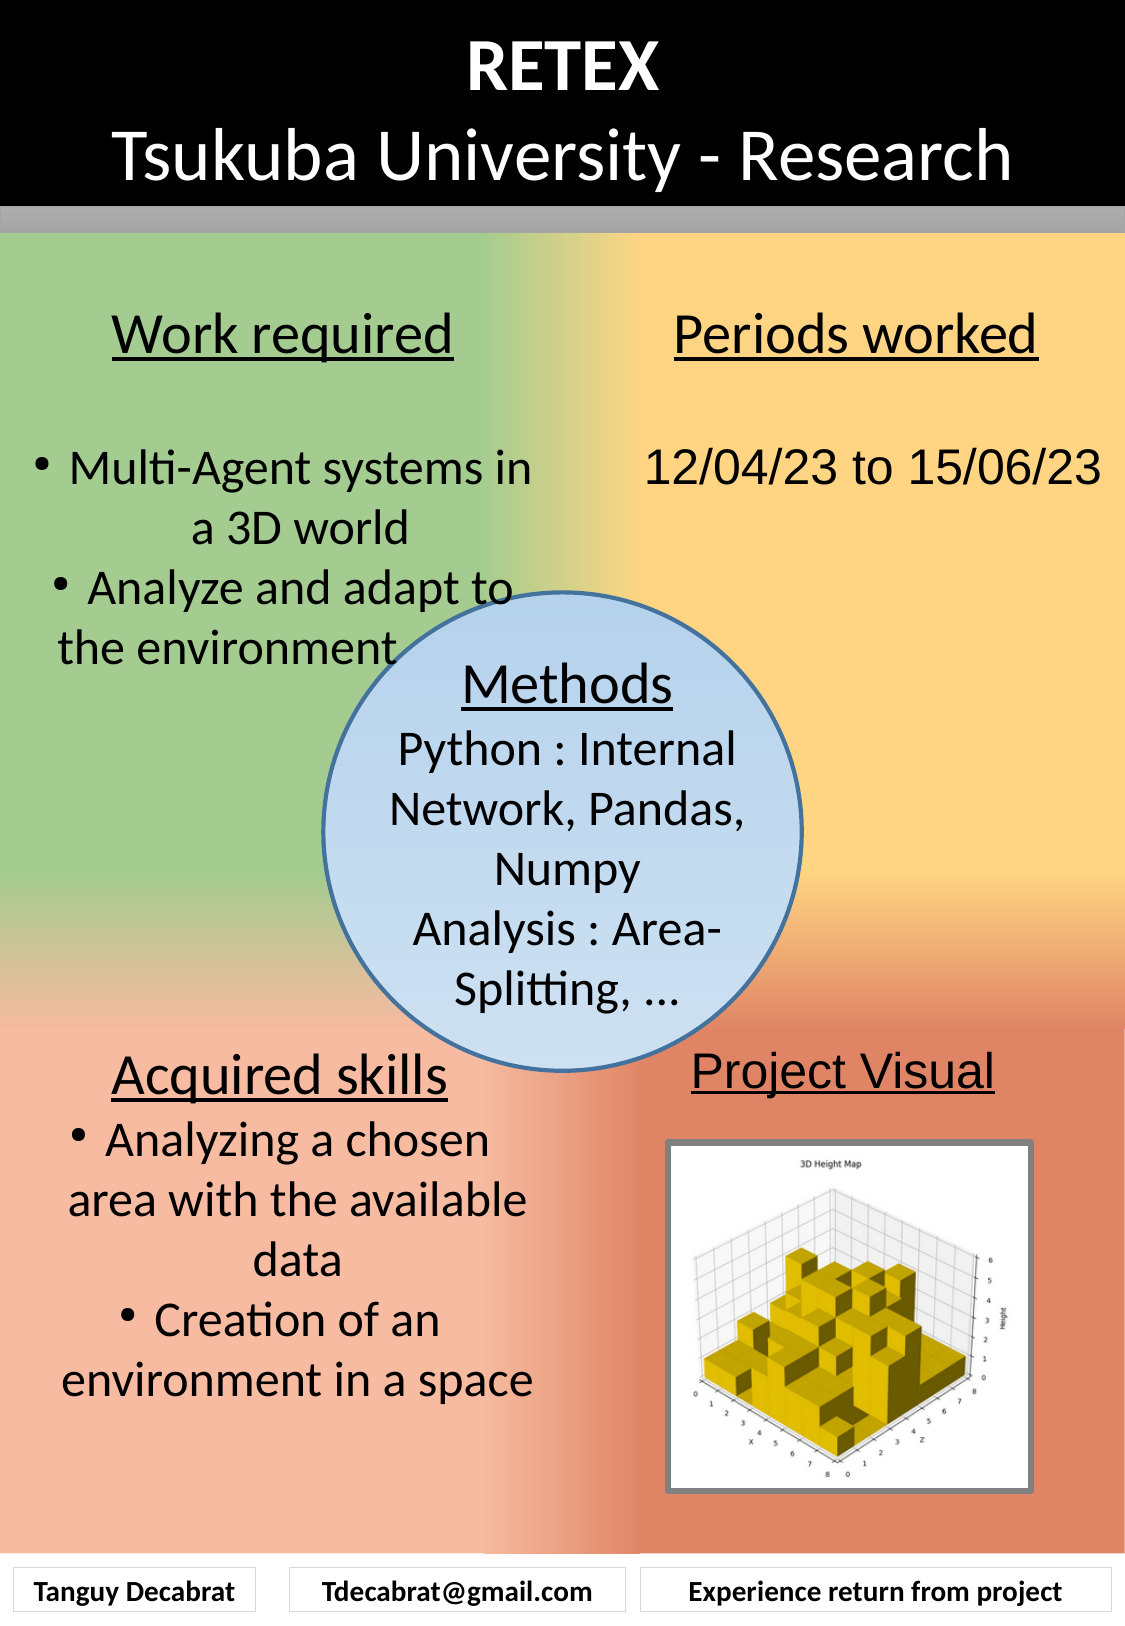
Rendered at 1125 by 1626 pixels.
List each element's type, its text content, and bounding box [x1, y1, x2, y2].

text_box Methods Python : Internal Network, Pandas, Numpy Analysis : Area- Splitting, ... [295, 637, 840, 1023]
text_box RETEX Tsukuba University - Research [96, 8, 1030, 204]
text_box Acquired skills Analyzing a chosen area with the available data Creation of an environment in a space [9, 1029, 550, 1414]
text_box Tdecabrat@gmail.com [289, 1567, 626, 1612]
text_box Periods worked 12/04/23 to 15/06/23 [590, 287, 1122, 503]
text_box [0, 0, 1125, 1554]
text_box Project Visual [578, 1030, 1108, 1106]
text_box Tanguy Decabrat [13, 1567, 256, 1612]
text_box Experience return from project [640, 1567, 1112, 1612]
picture [671, 1145, 1028, 1489]
text_box Work required Multi-Agent systems in a 3D world Analyze and adapt to the environment [5, 287, 561, 683]
